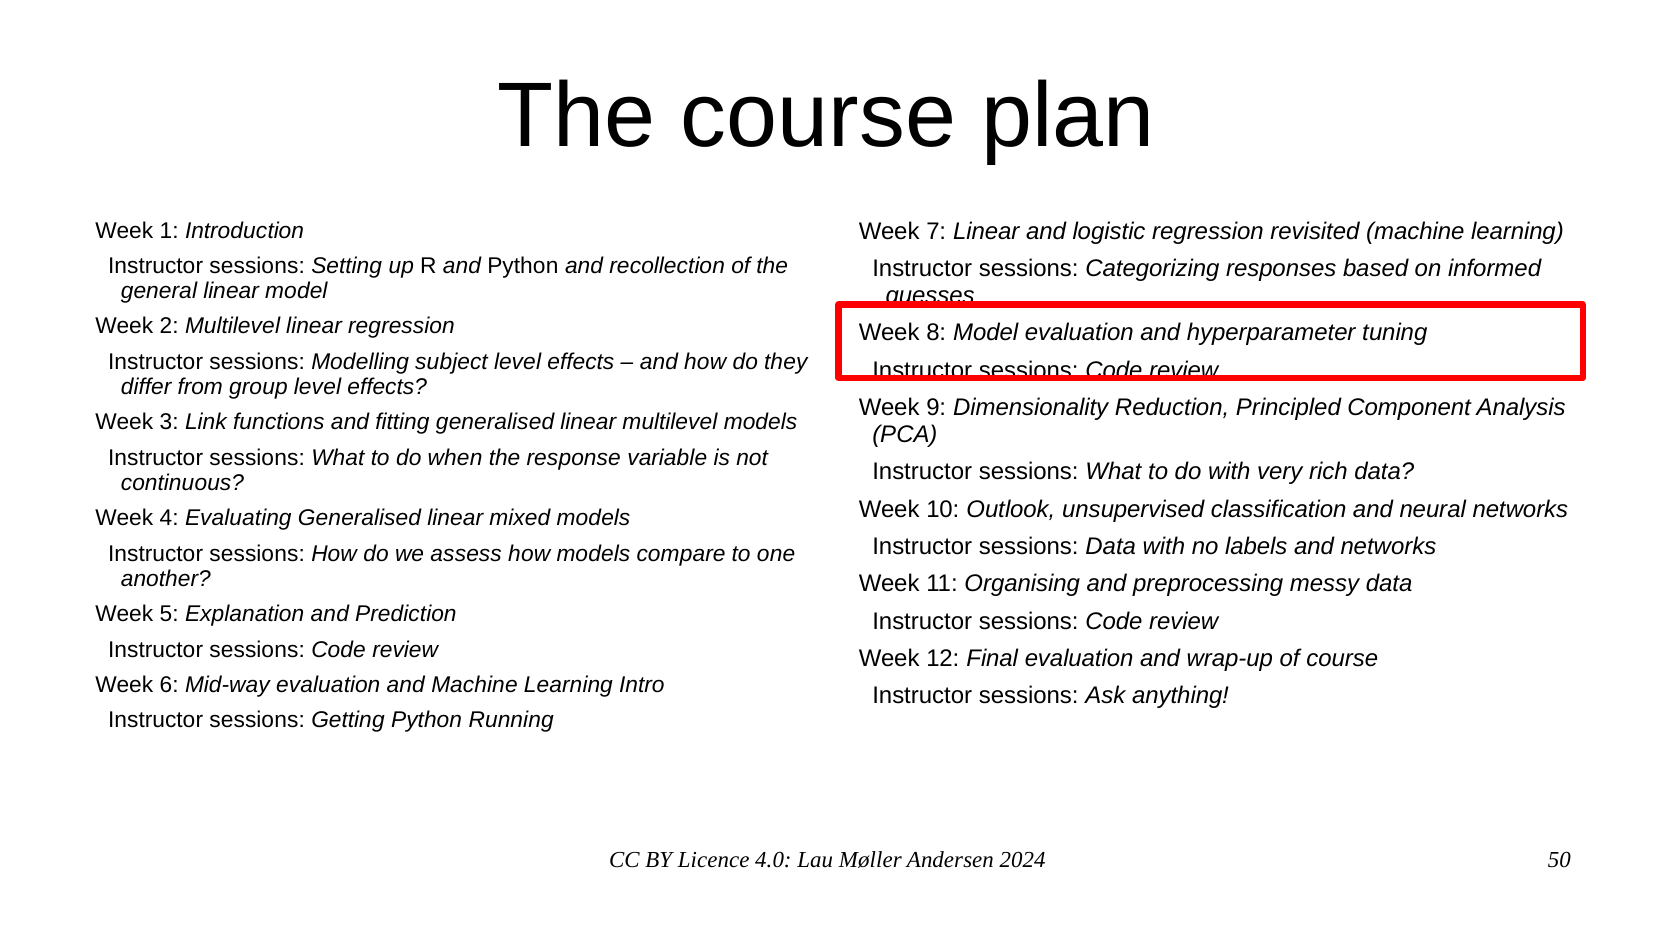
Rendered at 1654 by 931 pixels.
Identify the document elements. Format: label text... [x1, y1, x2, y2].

list Week 7: Linear and logistic regression revisited (machine learning) Instructor sessions: Categorizing responses based on informed guesses Week 8: Model evaluation and hyperparameter tuning Instructor sessions: Code review Week 9: Dimensionality Reduction, Principled Component Analysis (PCA) Instructor sessions: What to do with very rich data? Week 10: Outlook, unsupervised classification and neural networks Instructor sessions: Data with no labels and networks Week 11: Organising and preprocessing messy data Instructor sessions: Code review Week 12: Final evaluation and wrap-up of course Instructor sessions: Ask anything! [845, 217, 1572, 301]
list Week 7: Linear and logistic regression revisited (machine learning) Instructor sessions: Categorizing responses based on informed guesses Week 8: Model evaluation and hyperparameter tuning Instructor sessions: Code review Week 9: Dimensionality Reduction, Principled Component Analysis (PCA) Instructor sessions: What to do with very rich data? Week 10: Outlook, unsupervised classification and neural networks Instructor sessions: Data with no labels and networks Week 11: Organising and preprocessing messy data Instructor sessions: Code review Week 12: Final evaluation and wrap-up of course Instructor sessions: Ask anything! [845, 308, 1572, 375]
list Week 7: Linear and logistic regression revisited (machine learning) Instructor sessions: Categorizing responses based on informed guesses Week 8: Model evaluation and hyperparameter tuning Instructor sessions: Code review Week 9: Dimensionality Reduction, Principled Component Analysis (PCA) Instructor sessions: What to do with very rich data? Week 10: Outlook, unsupervised classification and neural networks Instructor sessions: Data with no labels and networks Week 11: Organising and preprocessing messy data Instructor sessions: Code review Week 12: Final evaluation and wrap-up of course Instructor sessions: Ask anything! [845, 381, 1572, 758]
title The course plan [82, 37, 1571, 193]
list Week 1: Introduction Instructor sessions: Setting up R and Python and recollection of the general linear model Week 2: Multilevel linear regression Instructor sessions: Modelling subject level effects – and how do they differ from group level effects? Week 3: Link functions and fitting generalised linear multilevel models Instructor sessions: What to do when the response variable is not continuous? Week 4: Evaluating Generalised linear mixed models Instructor sessions: How do we assess how models compare to one another? Week 5: Explanation and Prediction Instructor sessions: Code review Week 6: Mid-way evaluation and Machine Learning Intro Instructor sessions: Getting Python Running [82, 217, 809, 758]
